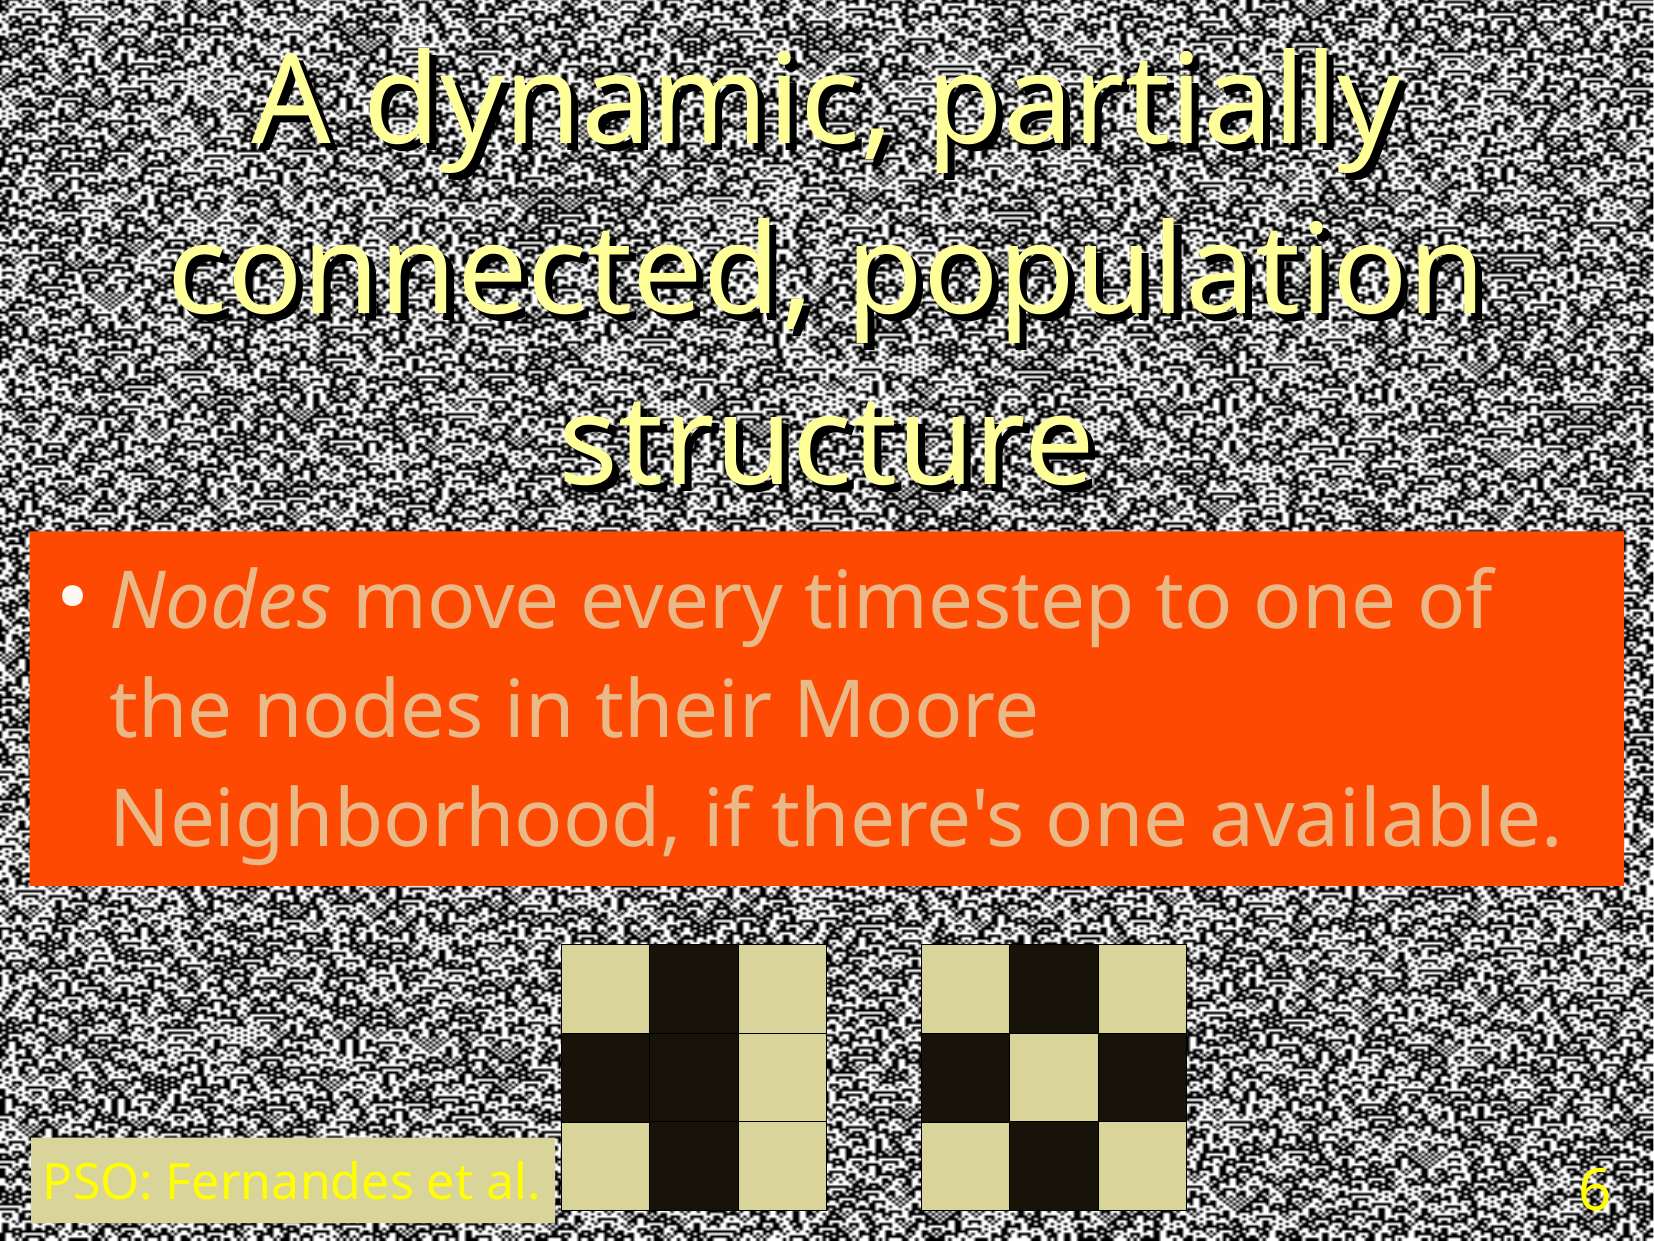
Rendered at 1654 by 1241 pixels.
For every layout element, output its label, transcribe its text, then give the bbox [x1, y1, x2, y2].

text_box [921, 944, 1187, 1211]
title A dynamic, partially connected, population structure [82, 40, 1571, 491]
text_box [561, 944, 827, 1211]
list Nodes move every timestep to one of the nodes in their Moore Neighborhood, if there's one available. [29, 531, 1625, 886]
picture [0, 0, 1654, 1241]
